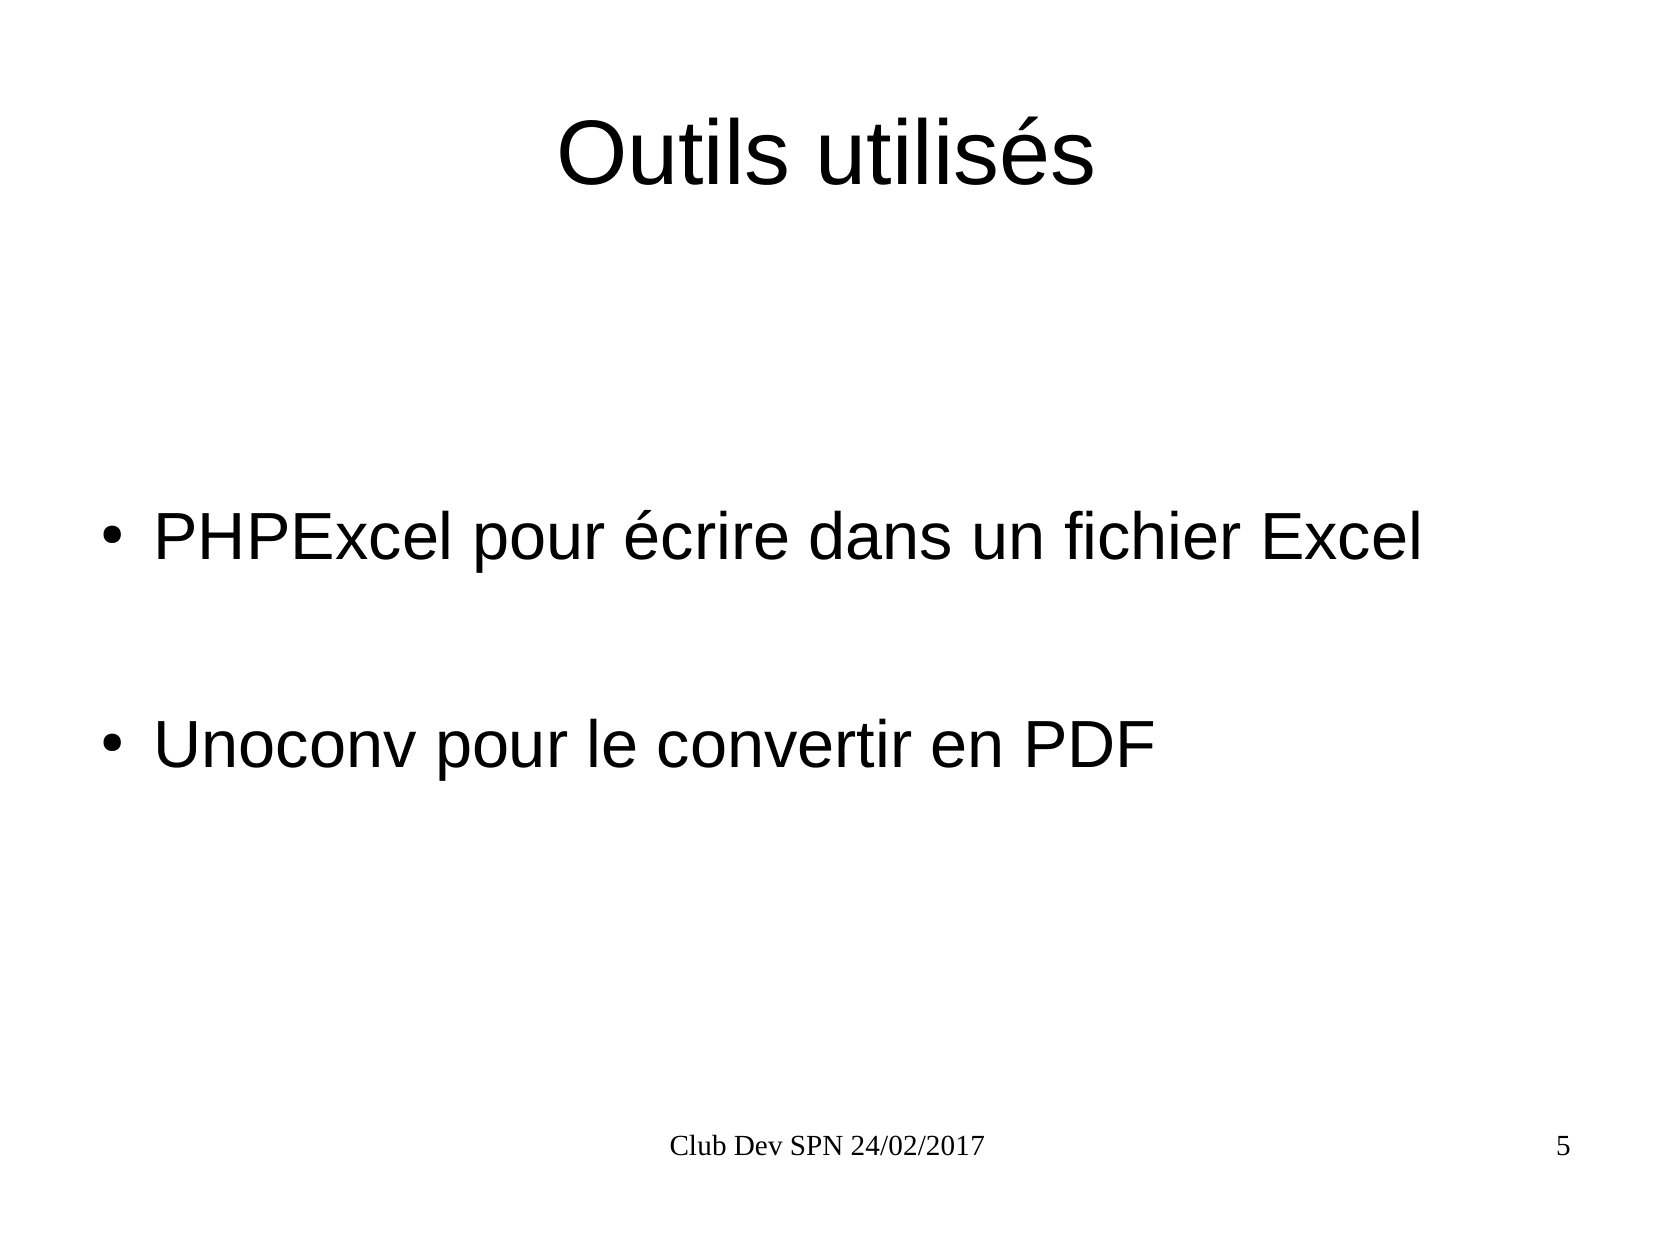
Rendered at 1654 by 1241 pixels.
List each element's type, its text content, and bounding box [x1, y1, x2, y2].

title Outils utilisés [82, 49, 1571, 257]
list PHPExcel pour écrire dans un fichier Excel Unoconv pour le convertir en PDF [82, 290, 1571, 1010]
